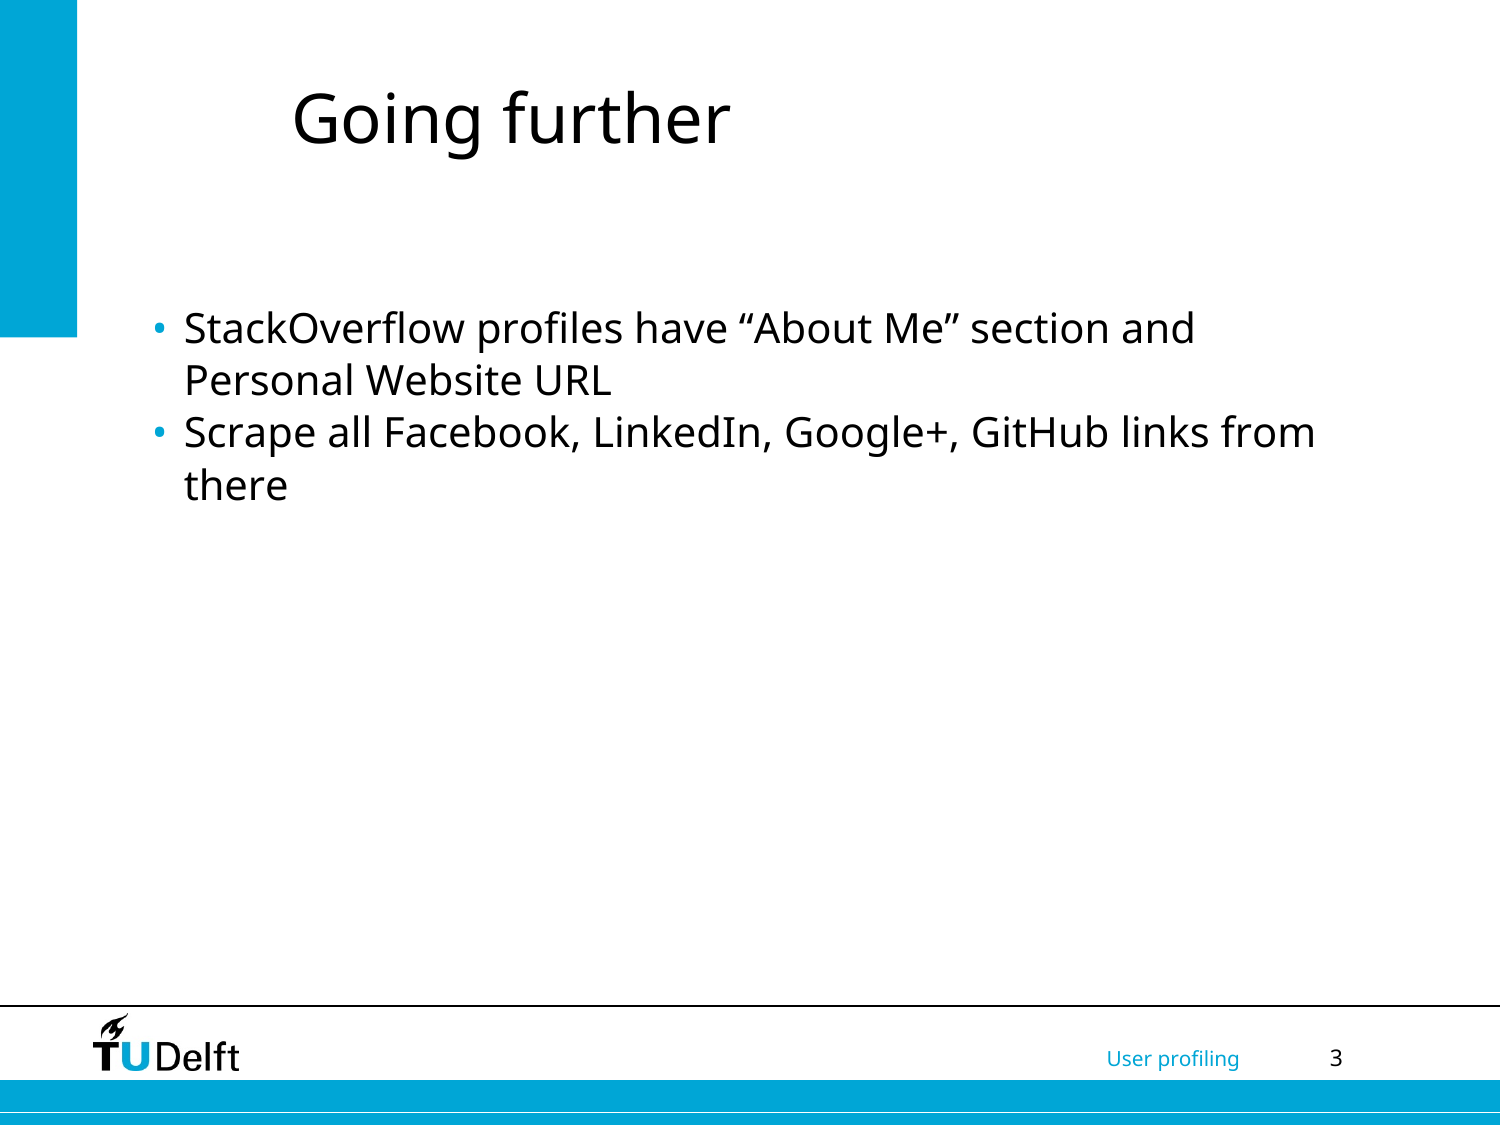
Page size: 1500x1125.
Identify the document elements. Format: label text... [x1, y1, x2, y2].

picture [93, 1013, 239, 1071]
list StackOverflow profiles have “About Me” section and Personal Website URL Scrape all Facebook, LinkedIn, Google+, GitHub links from there [151, 299, 1323, 876]
title Going further [150, 74, 1326, 280]
